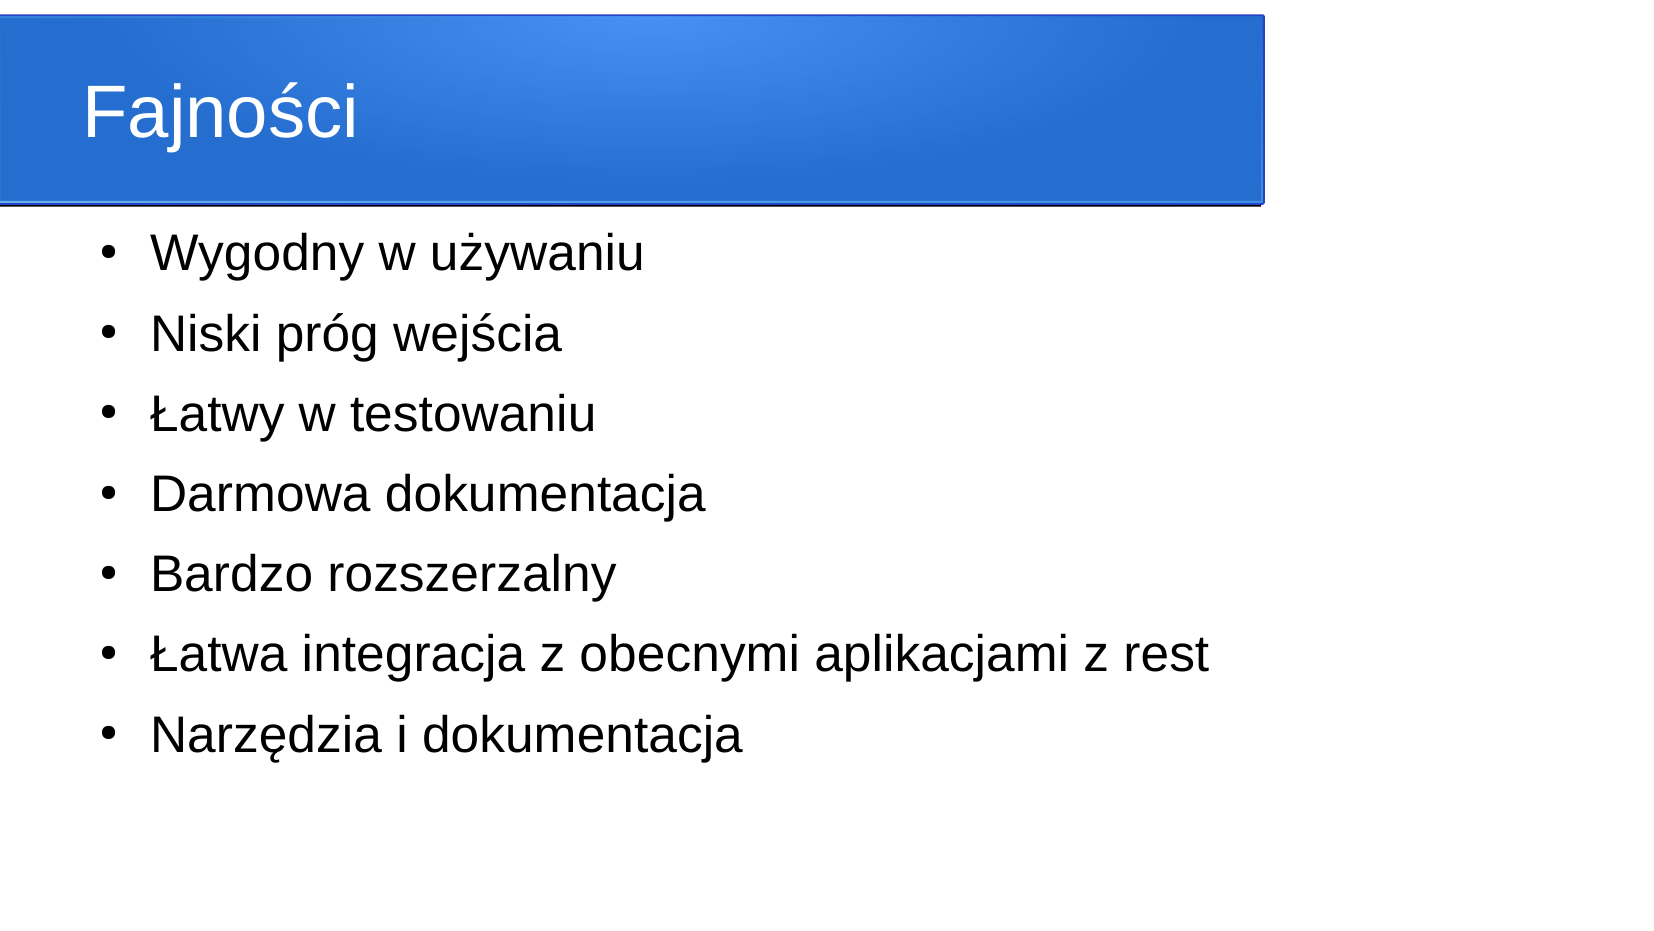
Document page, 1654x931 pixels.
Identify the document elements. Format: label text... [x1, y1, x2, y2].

title Fajności [82, 35, 1235, 189]
list Wygodny w używaniu Niski próg wejścia Łatwy w testowaniu Darmowa dokumentacja Bardzo rozszerzalny Łatwa integracja z obecnymi aplikacjami z rest Narzędzia i dokumentacja [82, 224, 1571, 764]
